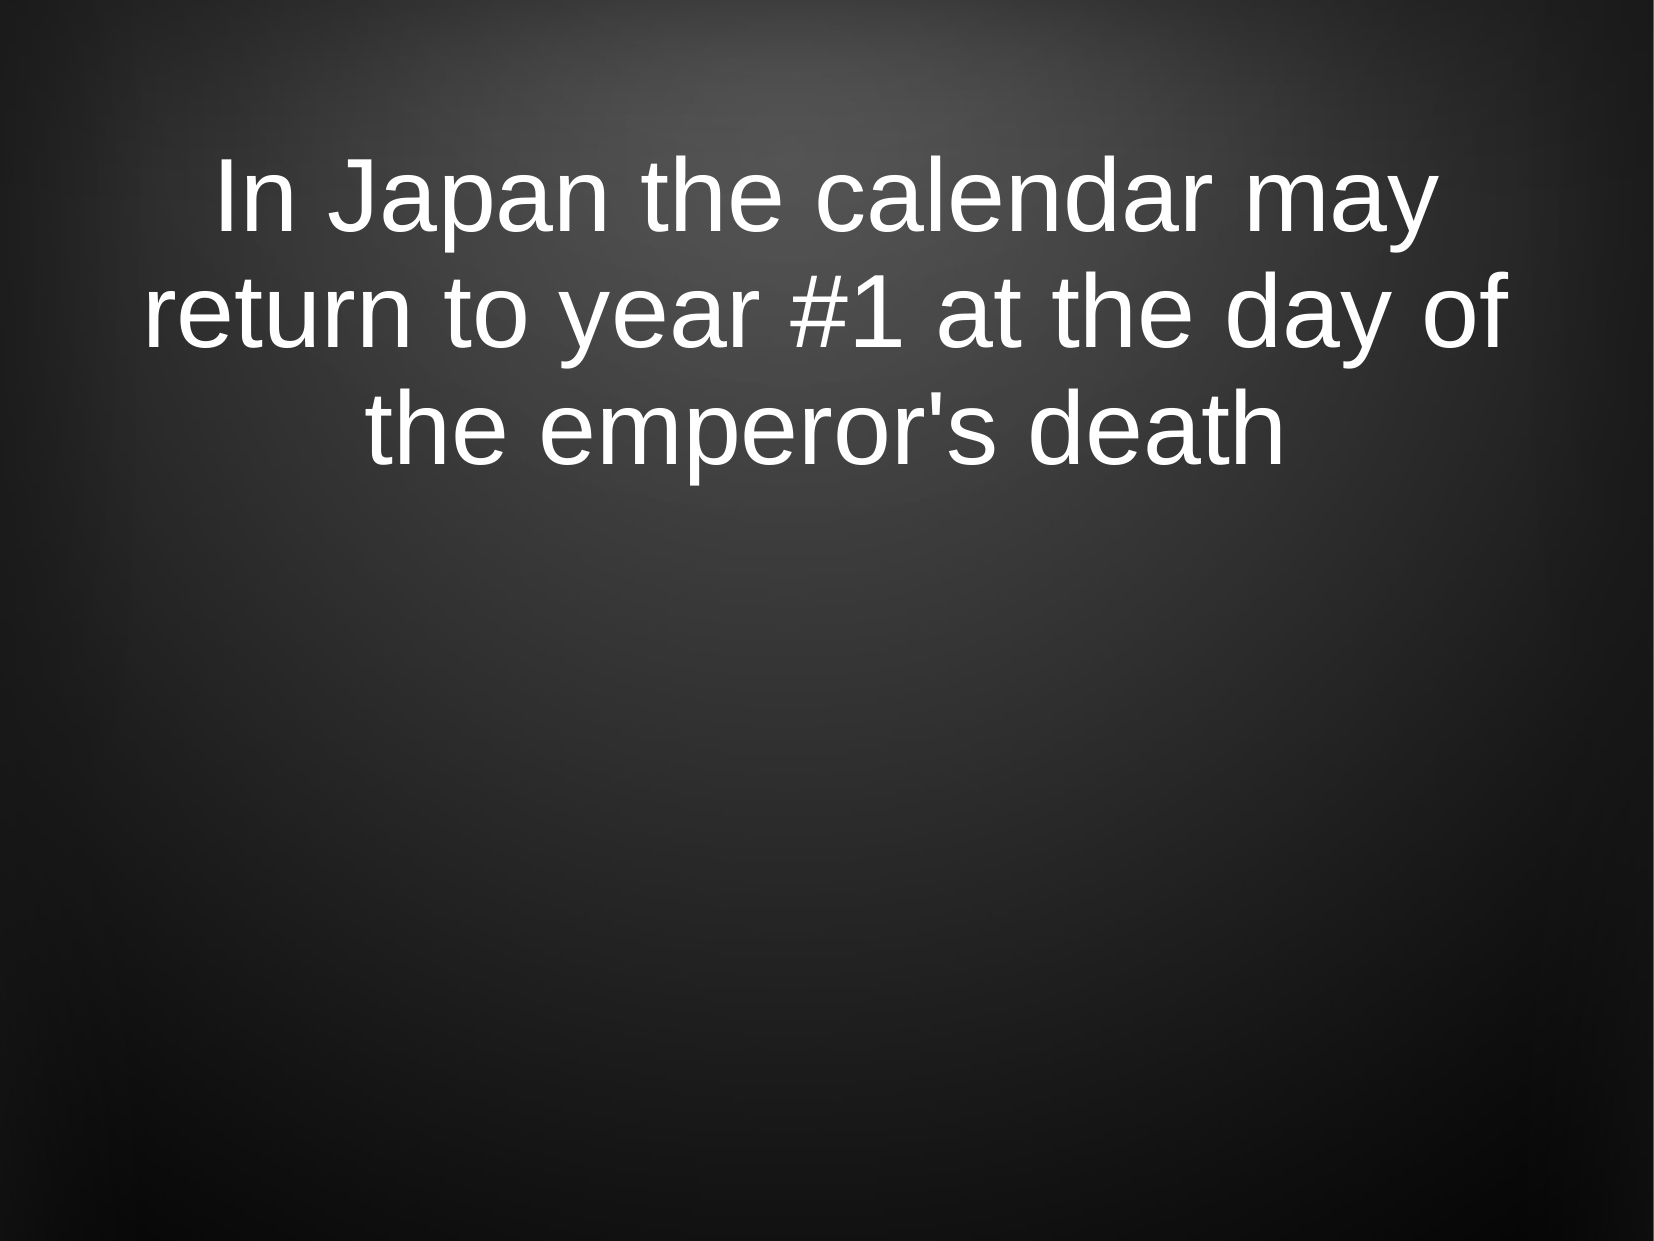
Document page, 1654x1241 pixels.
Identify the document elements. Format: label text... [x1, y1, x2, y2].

picture [0, 0, 1654, 1241]
text_box In Japan the calendar may return to year #1 at the day of the emperor's death [82, 129, 1571, 494]
